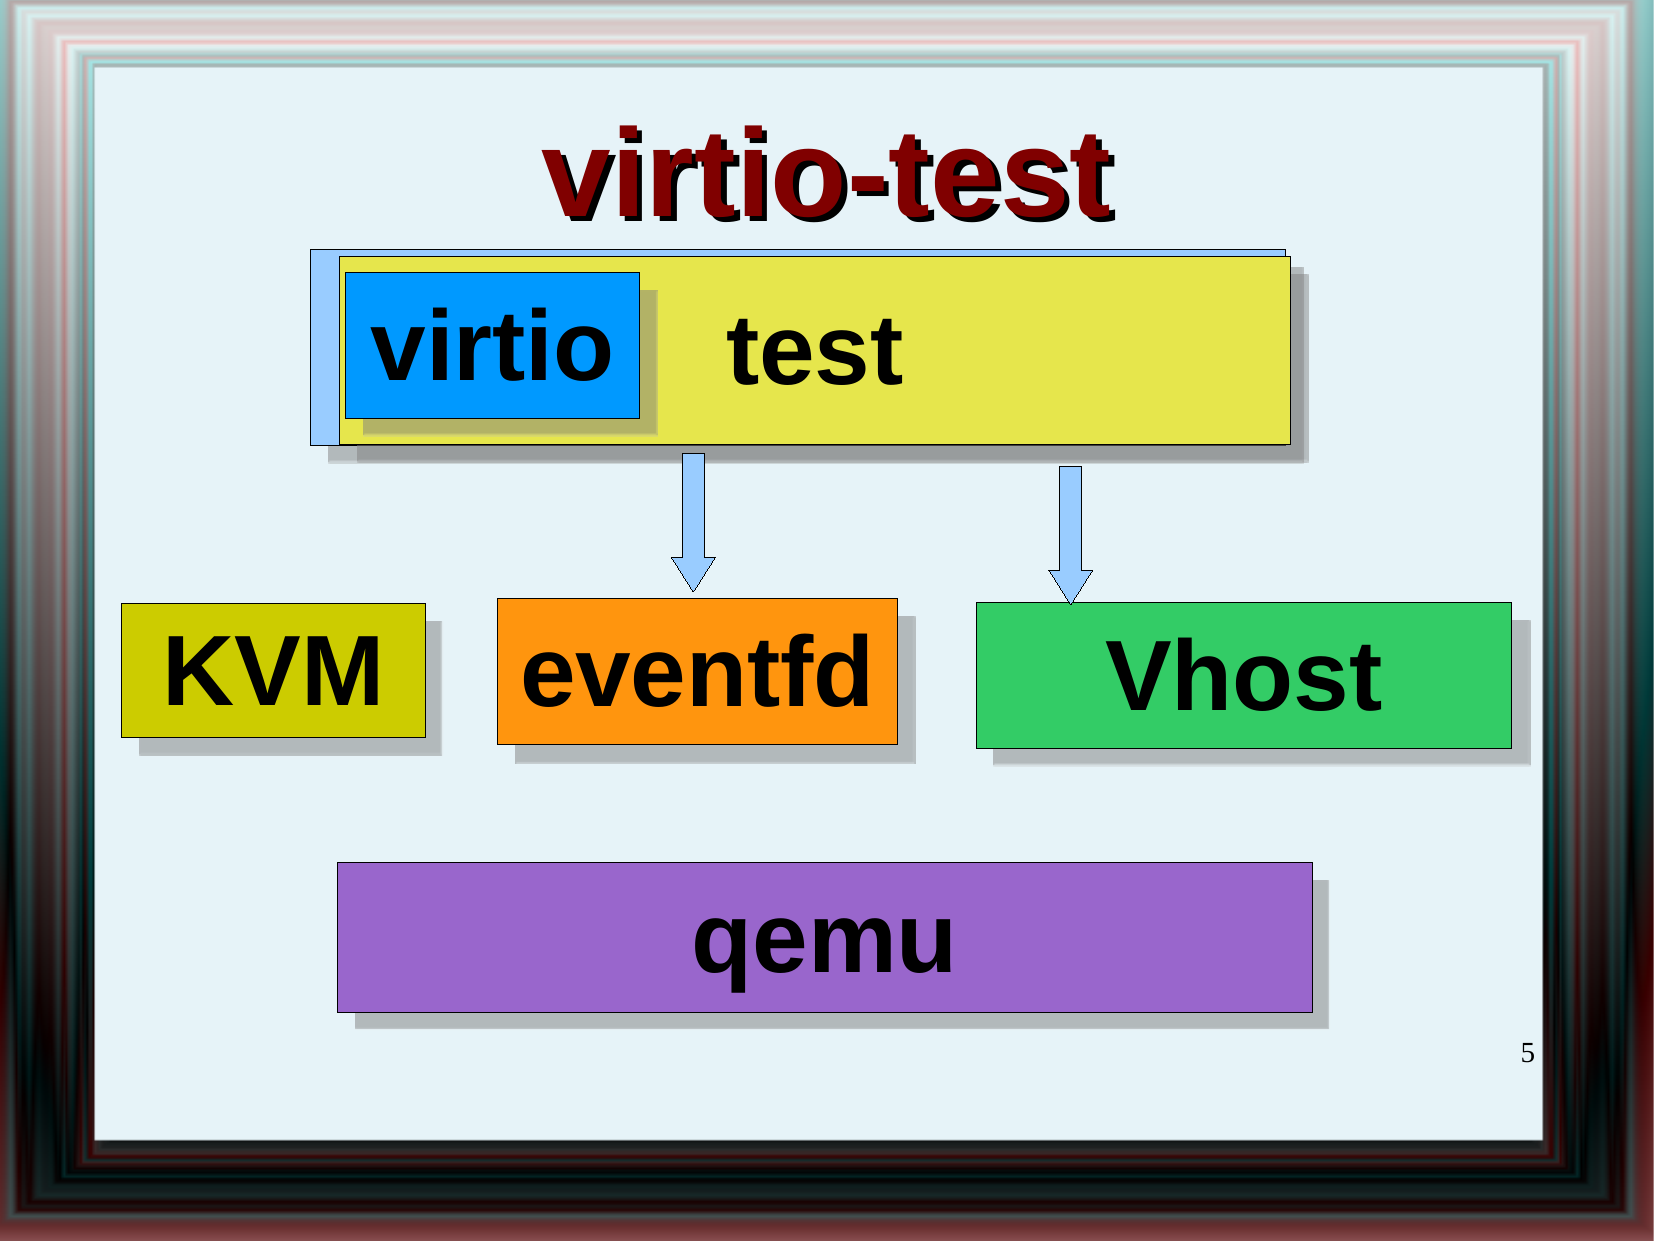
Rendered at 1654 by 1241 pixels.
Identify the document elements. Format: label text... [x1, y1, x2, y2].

text_box KVM [121, 603, 426, 738]
text_box Guest [310, 257, 1286, 446]
picture [0, 0, 1654, 1241]
text_box qemu [337, 862, 1313, 1013]
title virtio-test [118, 88, 1536, 257]
text_box [671, 453, 716, 592]
text_box eventfd [497, 598, 898, 745]
text_box Vhost [976, 602, 1512, 749]
text_box [1048, 466, 1093, 605]
text_box test [339, 257, 1291, 445]
text_box virtio [345, 272, 640, 419]
